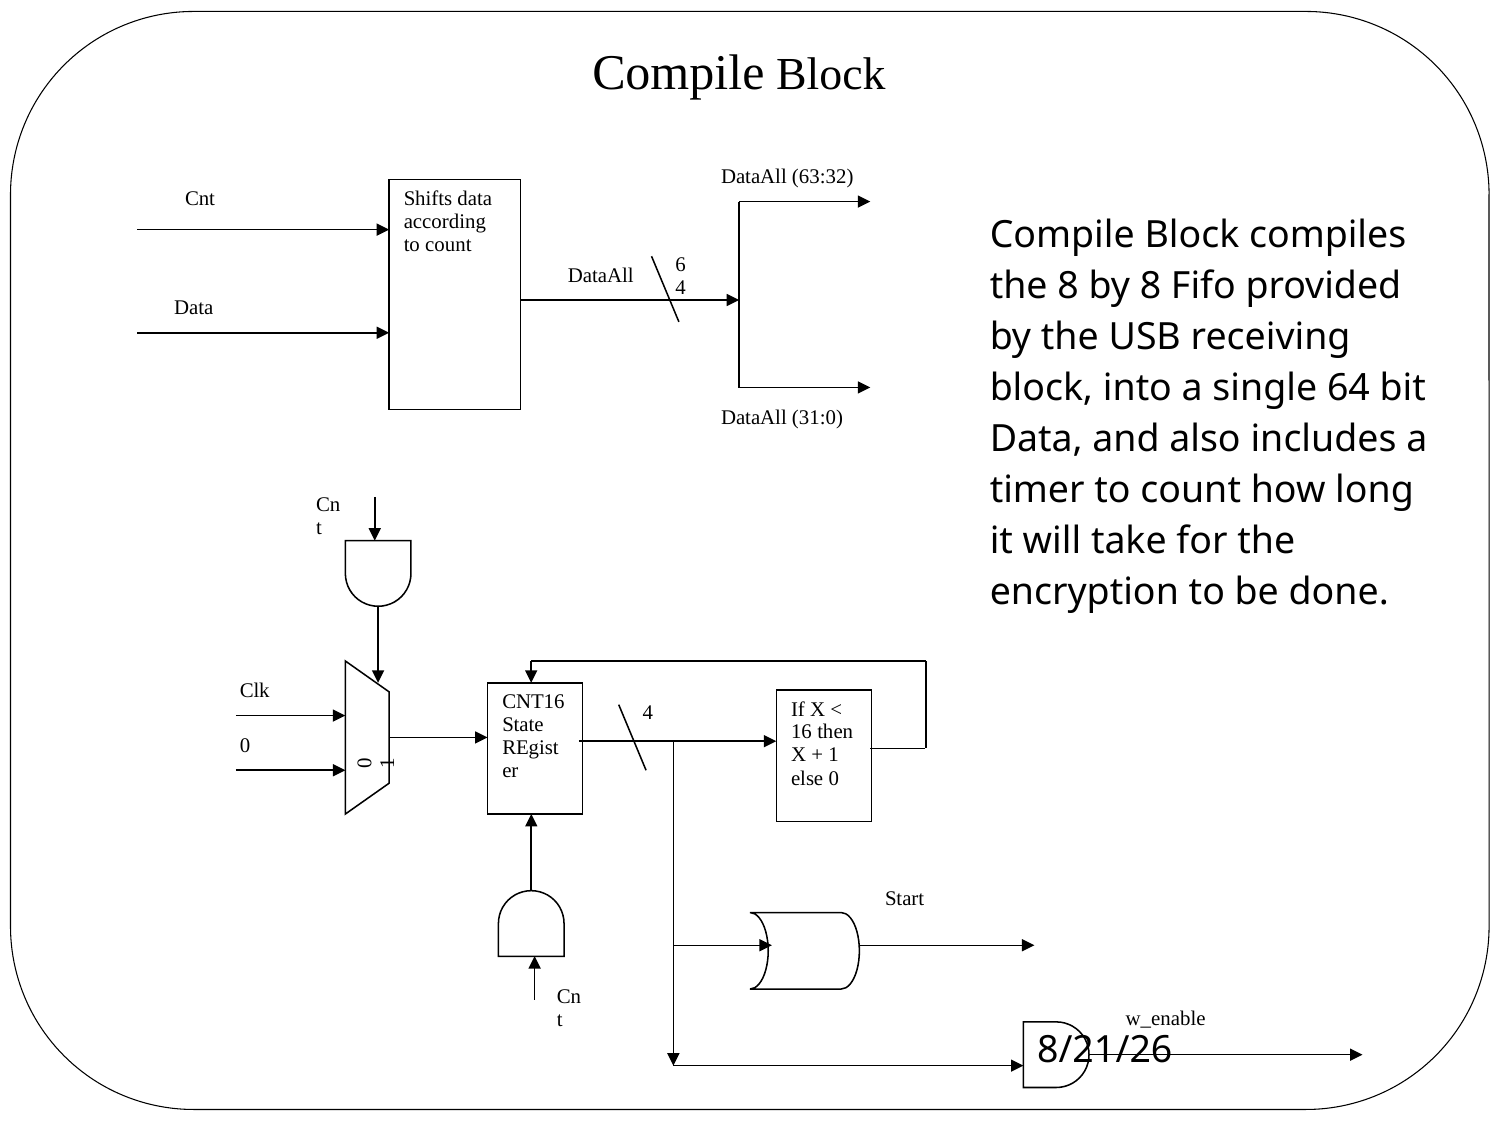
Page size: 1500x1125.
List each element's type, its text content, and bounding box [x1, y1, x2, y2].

text_box Compile Block [454, 37, 1024, 125]
text_box 0 1 [345, 660, 390, 815]
text_box Data [159, 289, 291, 322]
text_box Start [870, 879, 1035, 924]
text_box Compile Block compiles the 8 by 8 Fifo provided by the USB receiving block, into a single 64 bit Data, and also includes a timer to count how long it will take for the encryption to be done. [975, 200, 1450, 534]
text_box Cnt [542, 978, 597, 1022]
text_box Shifts data according to count [389, 179, 521, 410]
text_box Cnt [170, 179, 236, 224]
text_box Clk [224, 671, 302, 705]
text_box DataAll (31:0) [706, 398, 882, 432]
text_box Cnt [301, 485, 357, 530]
text_box DataAll [553, 256, 652, 289]
text_box If X < 16 then X + 1 else 0 [776, 690, 872, 822]
text_box 64 [660, 245, 707, 290]
text_box DataAll (63:32) [706, 157, 882, 191]
text_box w_enable [1110, 999, 1275, 1044]
text_box 0 [224, 726, 302, 760]
text_box CNT16State REgister [487, 682, 583, 815]
text_box 4 [627, 693, 674, 738]
